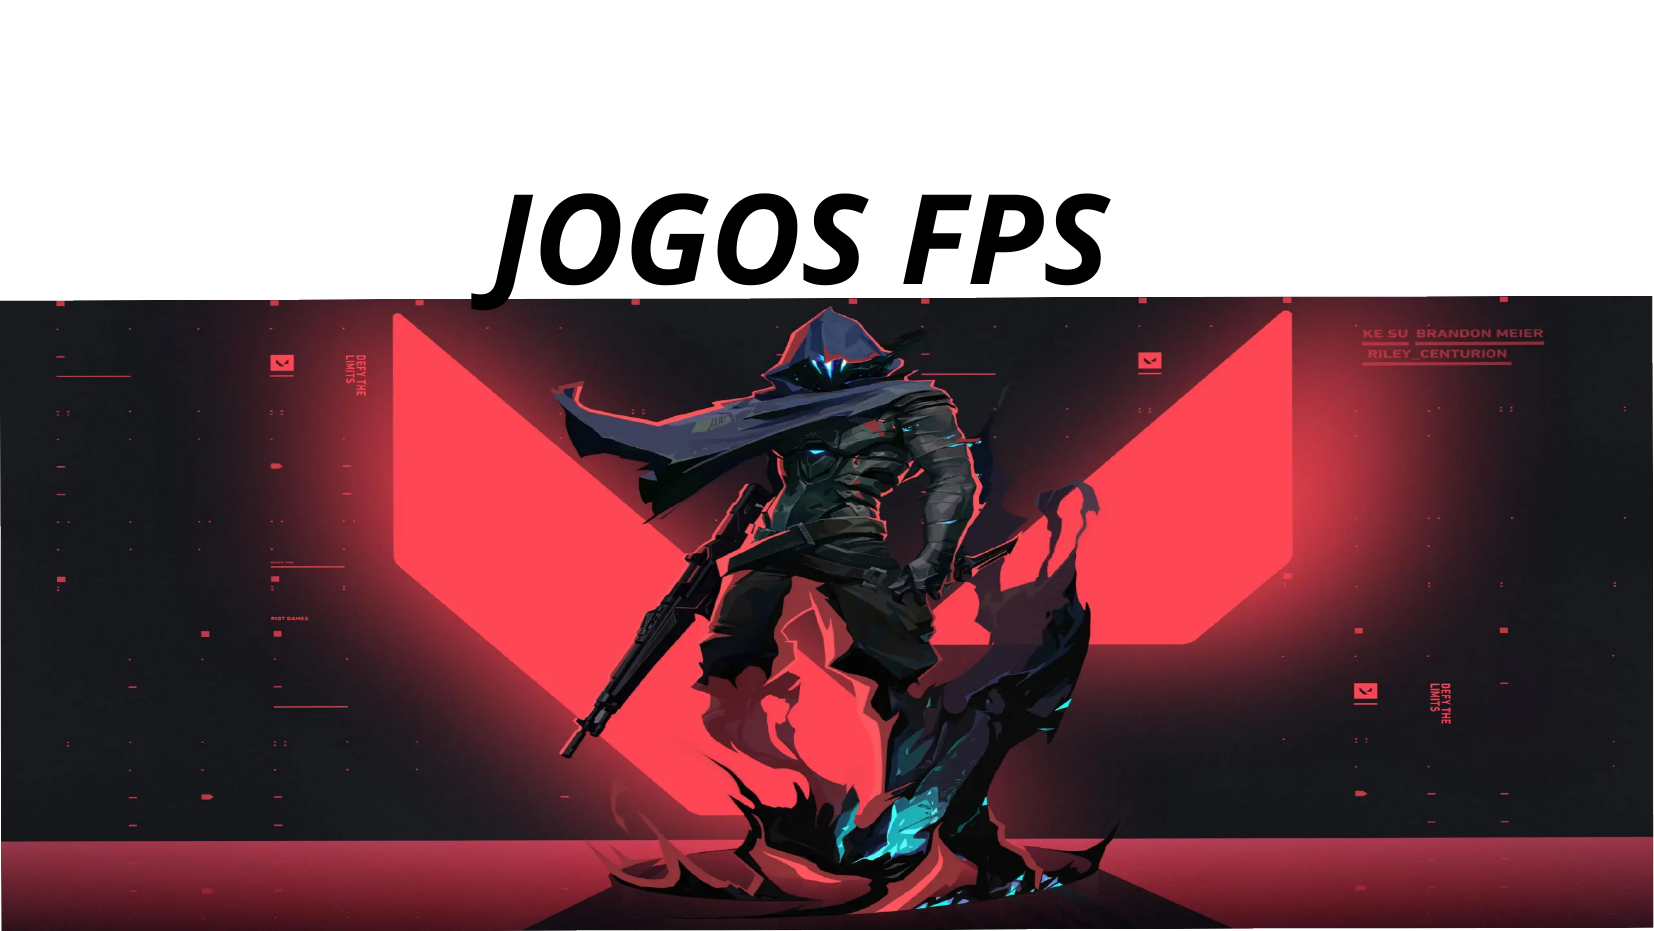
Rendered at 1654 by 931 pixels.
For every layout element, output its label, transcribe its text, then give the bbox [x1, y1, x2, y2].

picture [0, 295, 1654, 931]
text_box JOGOS FPS [767, 177, 886, 237]
text_box JOGOS FPS [767, 210, 778, 237]
